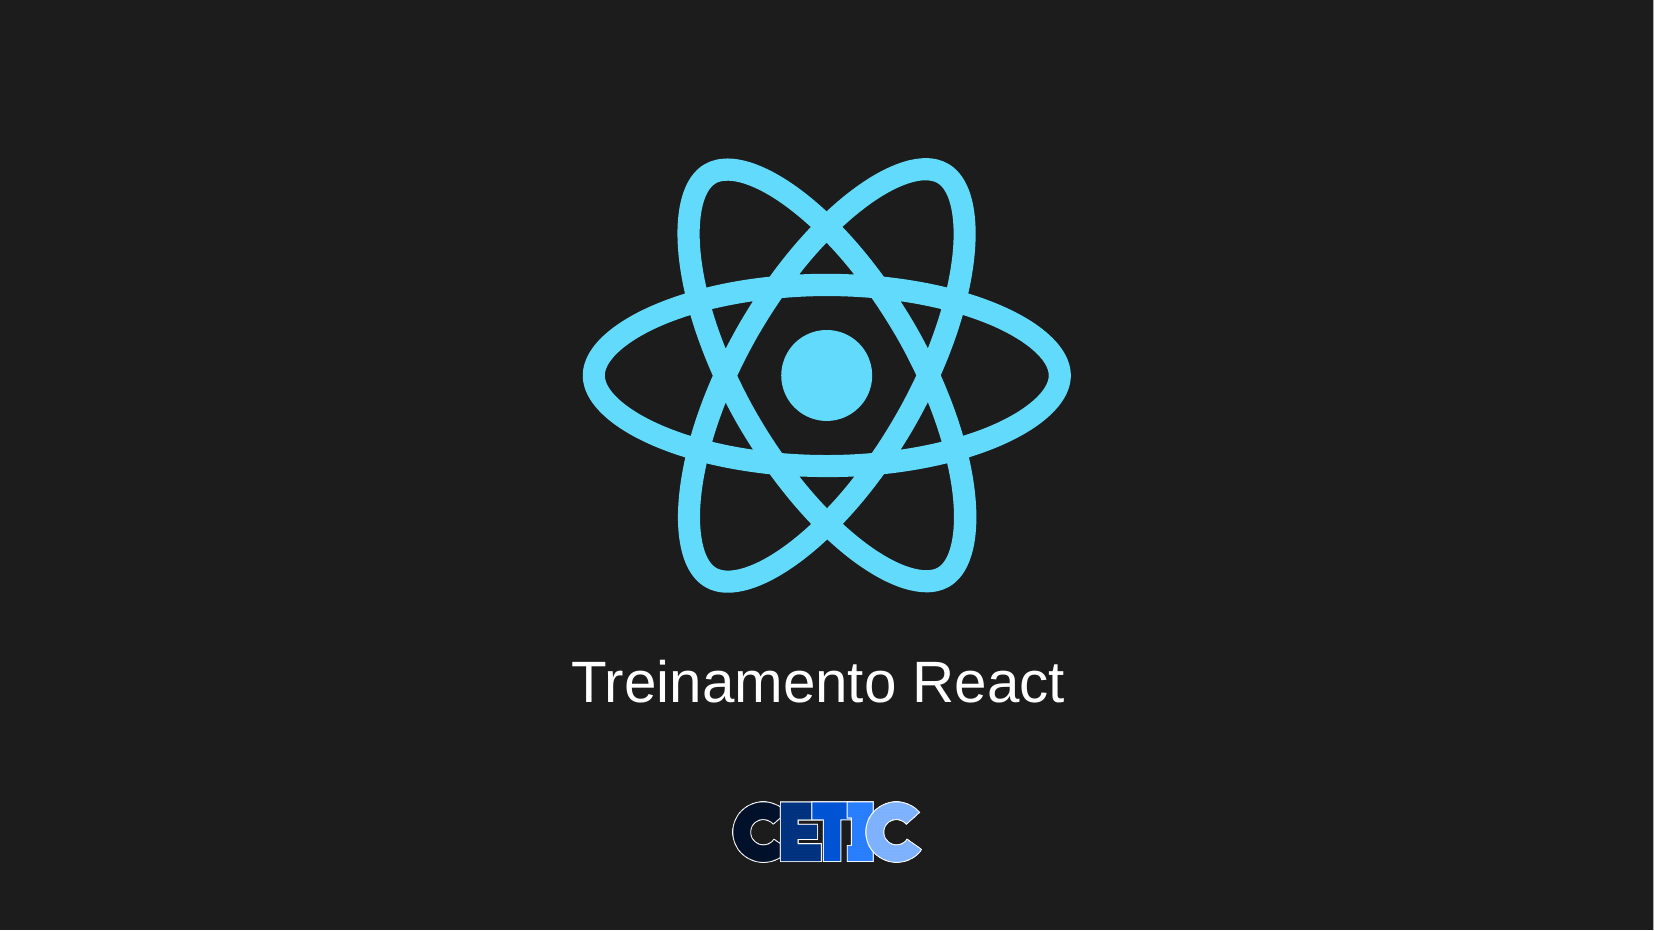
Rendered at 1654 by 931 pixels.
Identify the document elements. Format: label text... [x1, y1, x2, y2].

text_box Treinamento React [478, 642, 1176, 723]
picture [732, 801, 922, 863]
picture [407, 79, 1247, 674]
